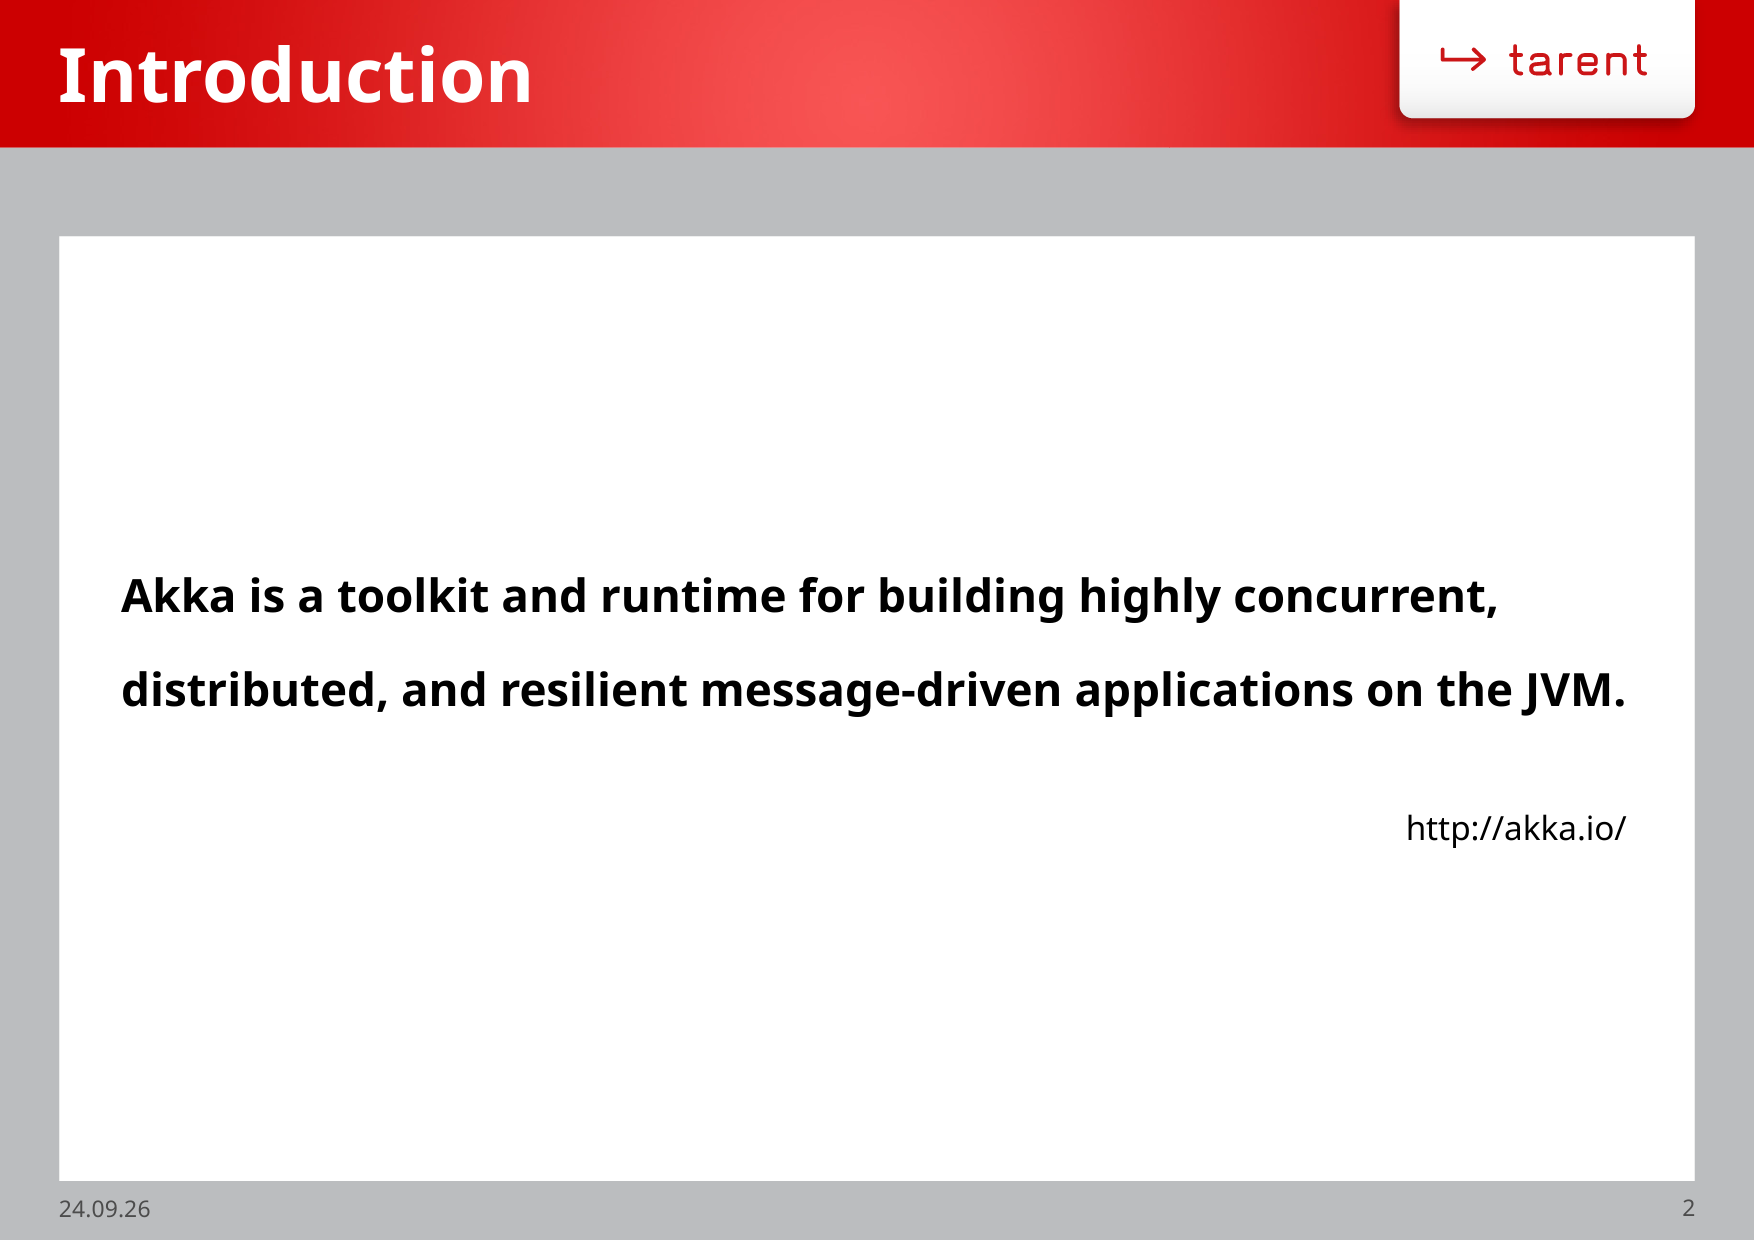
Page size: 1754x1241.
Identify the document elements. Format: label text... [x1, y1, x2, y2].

picture [0, 0, 1754, 1240]
title Introduction [58, 0, 1638, 177]
text_box Akka is a toolkit and runtime for building highly concurrent, distributed, and resilient message-driven applications on the JVM. http://akka.io/ [106, 524, 1642, 880]
